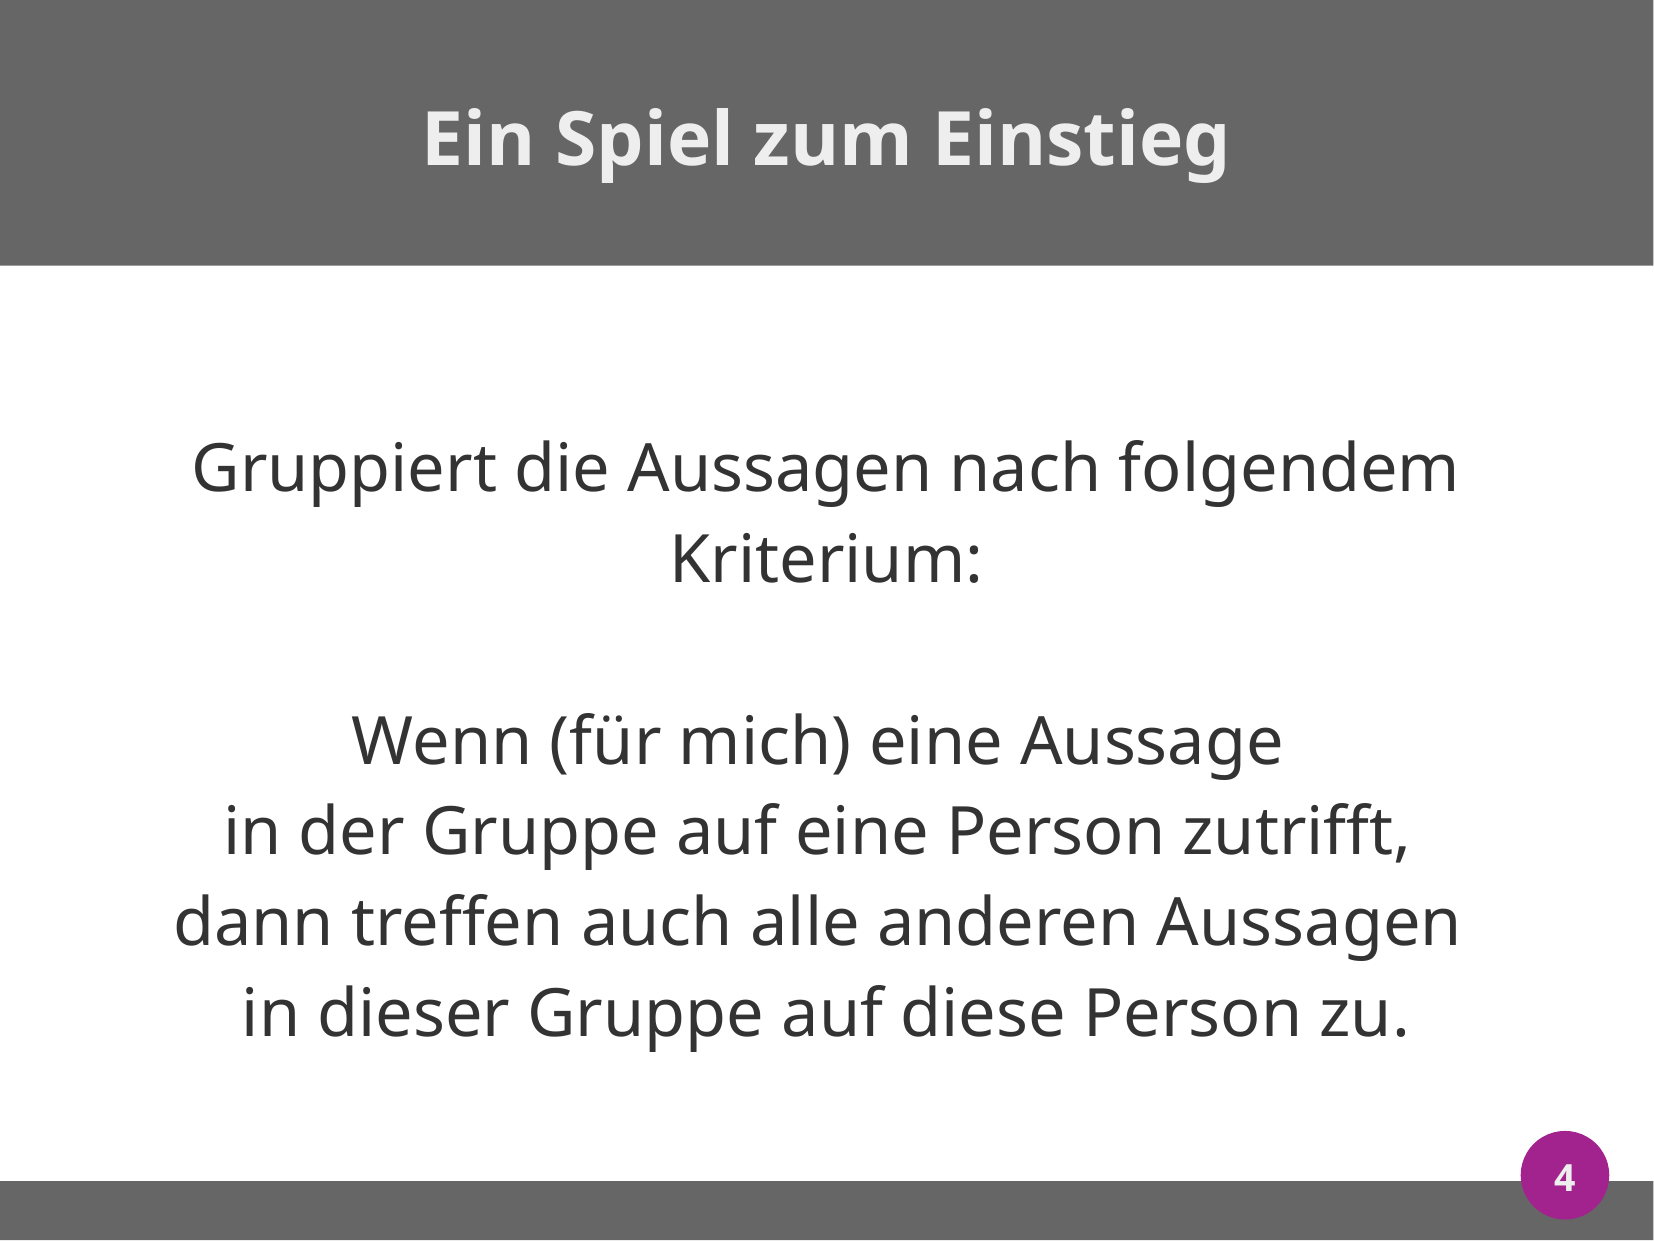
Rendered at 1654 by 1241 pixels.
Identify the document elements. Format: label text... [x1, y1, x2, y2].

title Ein Spiel zum Einstieg [59, 11, 1595, 260]
subtitle Gruppiert die Aussagen nach folgendem Kriterium: Wenn (für mich) eine Aussage in der Gruppe auf eine Person zutrifft, dann treffen auch alle anderen Aussagen in dieser Gruppe auf diese Person zu. [59, 324, 1595, 1152]
